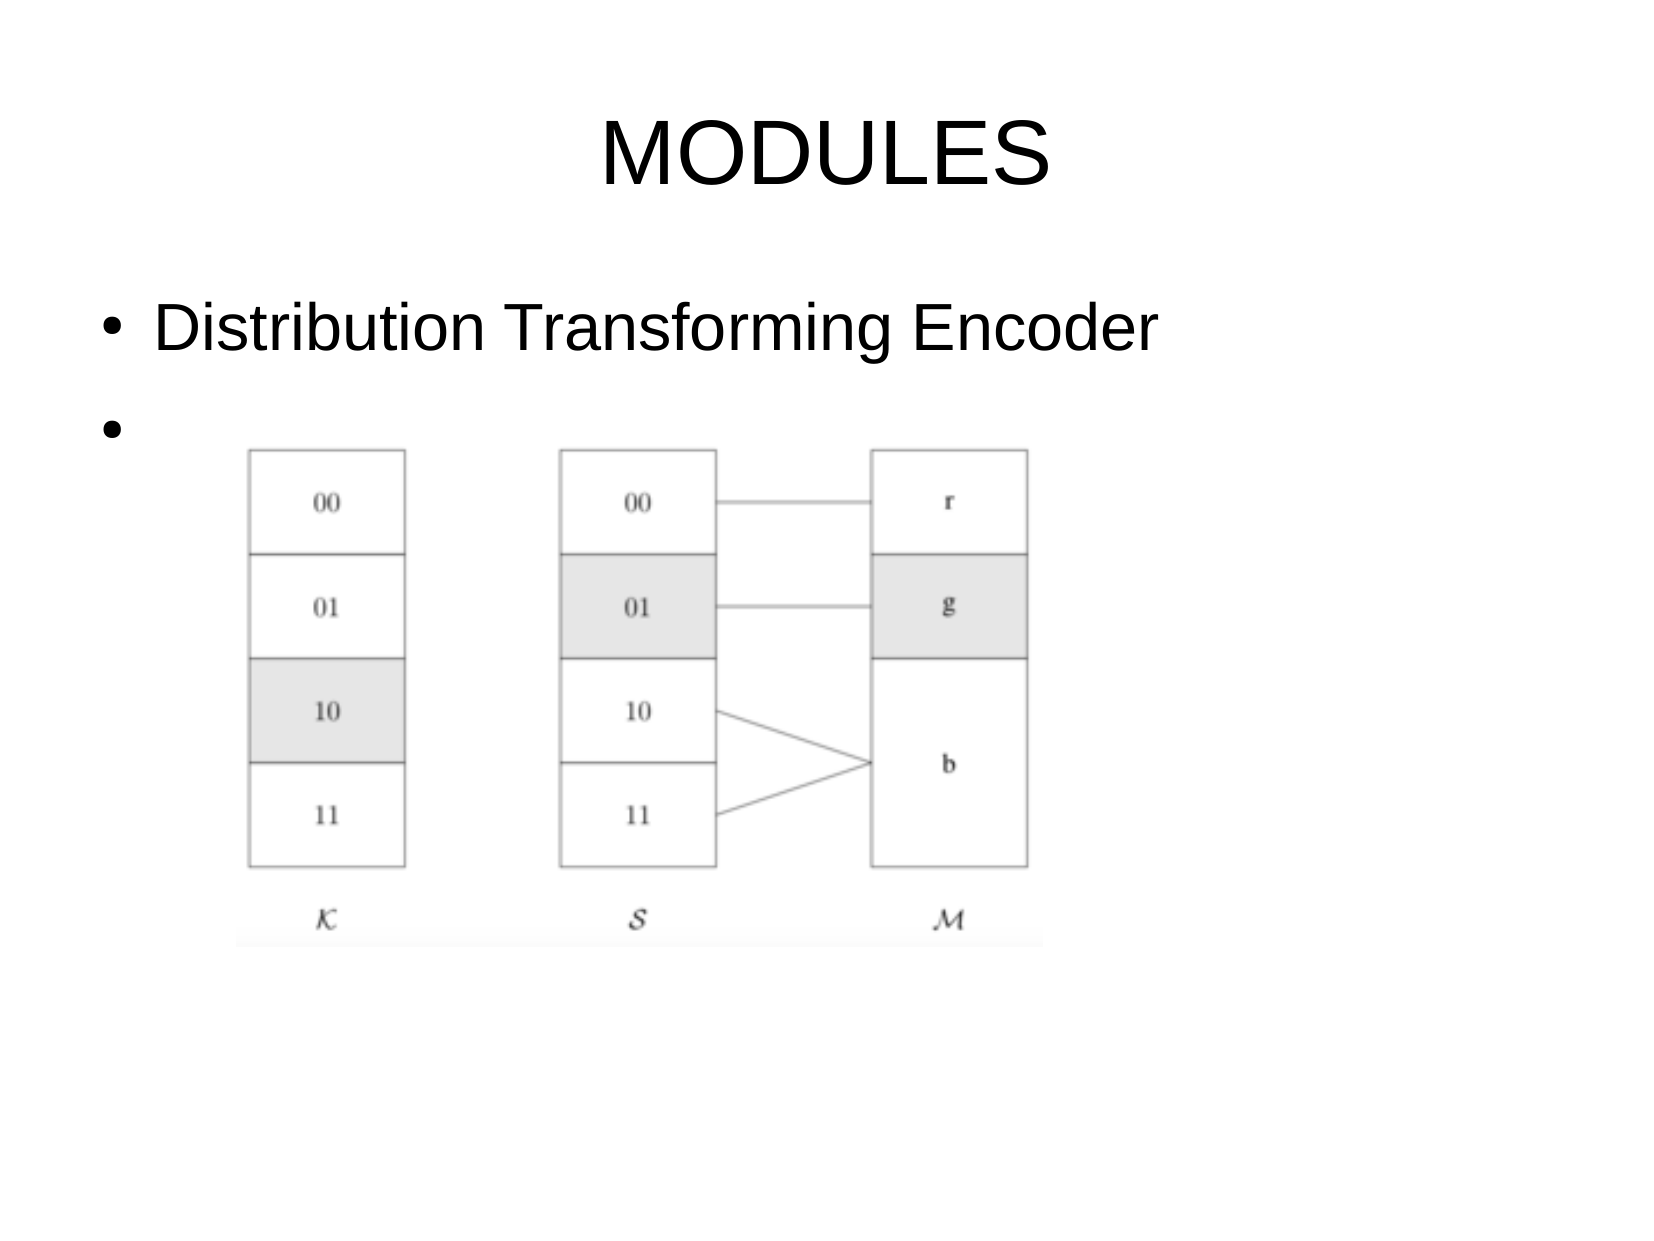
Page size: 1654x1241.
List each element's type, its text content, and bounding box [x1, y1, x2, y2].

picture [236, 436, 1043, 947]
list Distribution Transforming Encoder [82, 290, 1571, 1010]
title MODULES [82, 49, 1571, 257]
